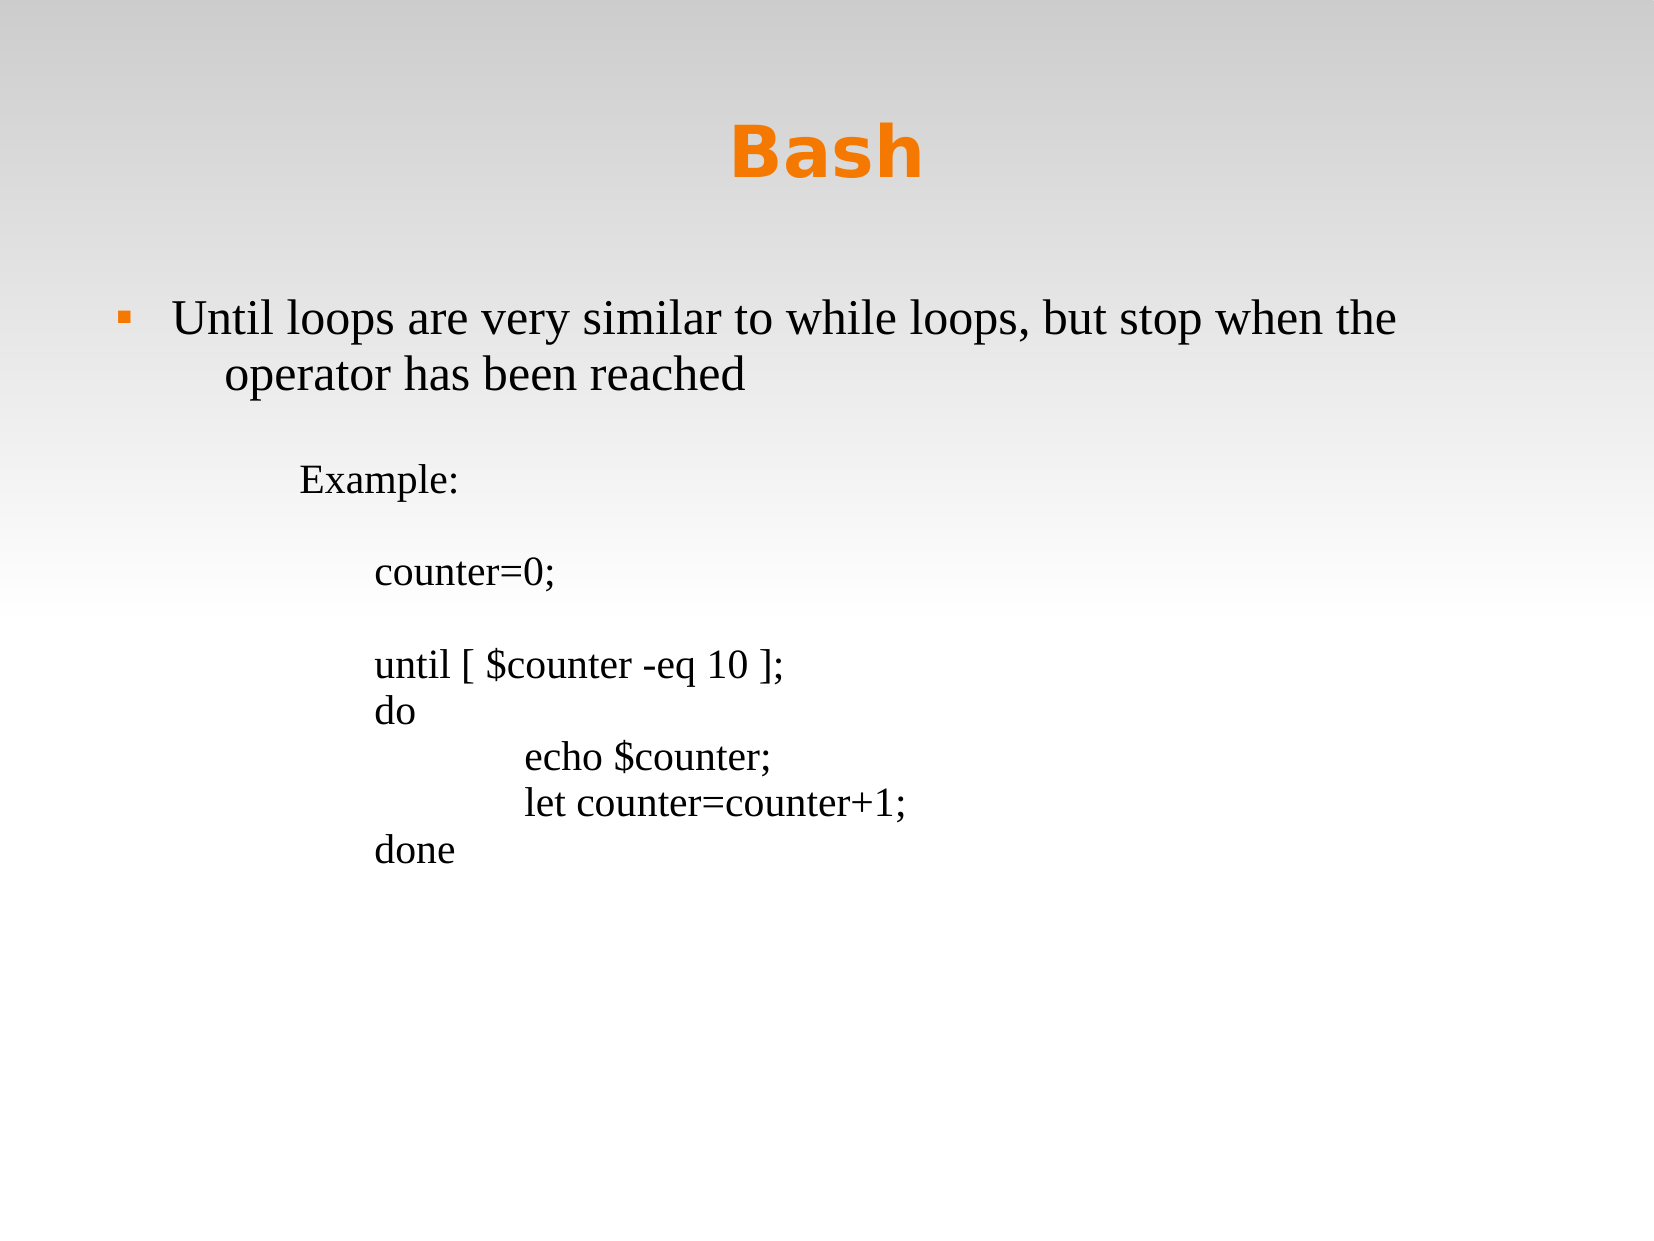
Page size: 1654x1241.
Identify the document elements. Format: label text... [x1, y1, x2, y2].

title Bash [82, 49, 1571, 257]
list Until loops are very similar to while loops, but stop when the operator has been reached Example: counter=0; until [ $counter -eq 10 ]; do echo $counter; let counter=counter+1; done [82, 290, 1571, 1109]
